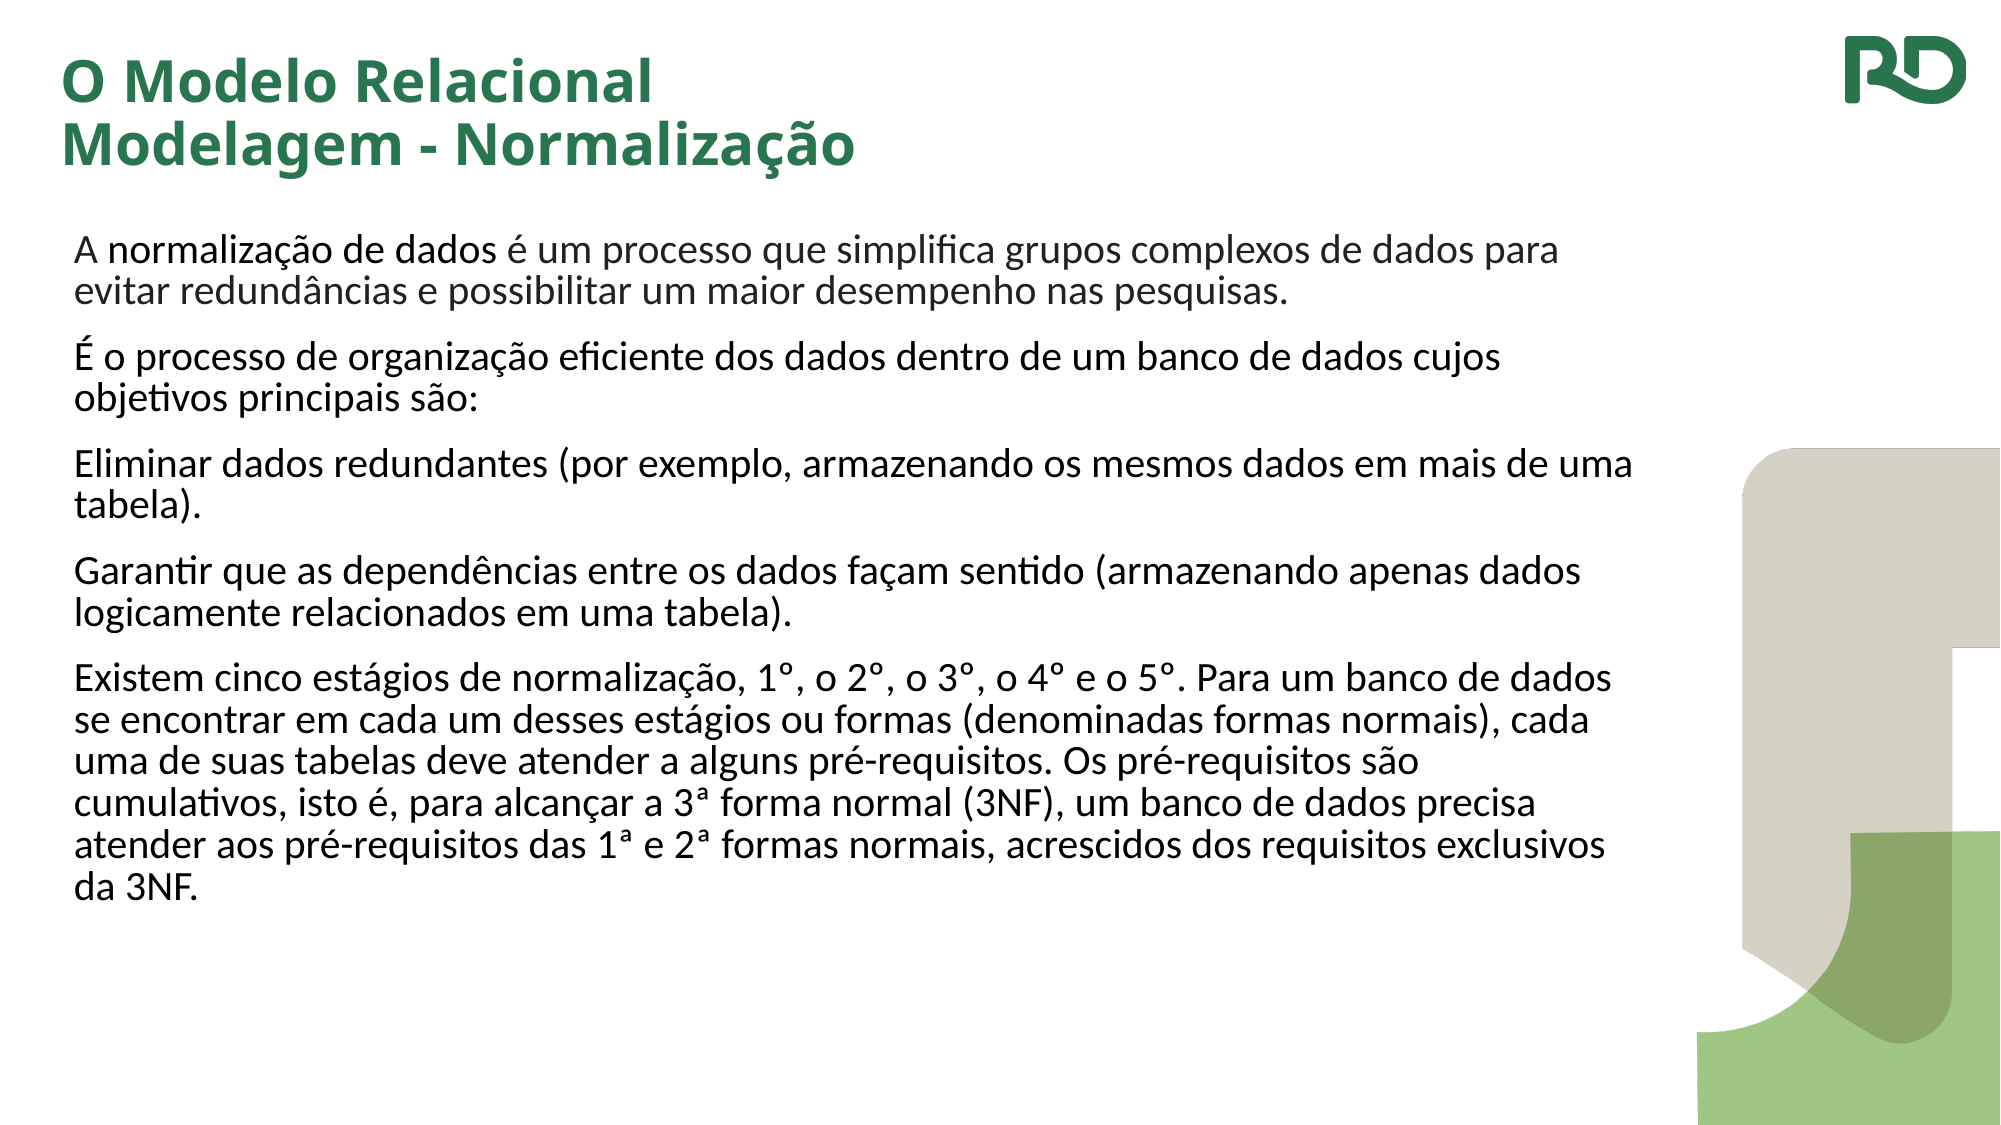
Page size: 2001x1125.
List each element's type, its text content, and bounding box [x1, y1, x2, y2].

text_box A normalização de dados é um processo que simplifica grupos complexos de dados para evitar redundâncias e possibilitar um maior desempenho nas pesquisas. É o processo de organização eficiente dos dados dentro de um banco de dados cujos objetivos principais são: Eliminar dados redundantes (por exemplo, armazenando os mesmos dados em mais de uma tabela). Garantir que as dependências entre os dados façam sentido (armazenando apenas dados logicamente relacionados em uma tabela). Existem cinco estágios de normalização, 1º, o 2º, o 3º, o 4º e o 5º. Para um banco de dados se encontrar em cada um desses estágios ou formas (denominadas formas normais), cada uma de suas tabelas deve atender a alguns pré-requisitos. Os pré-requisitos são cumulativos, isto é, para alcançar a 3ª forma normal (3NF), um banco de dados precisa atender aos pré-requisitos das 1ª e 2ª formas normais, acrescidos dos requisitos exclusivos da 3NF. [59, 224, 1654, 939]
picture [1683, 416, 2000, 1125]
text_box O Modelo Relacional Modelagem - Normalização [45, 45, 1489, 193]
